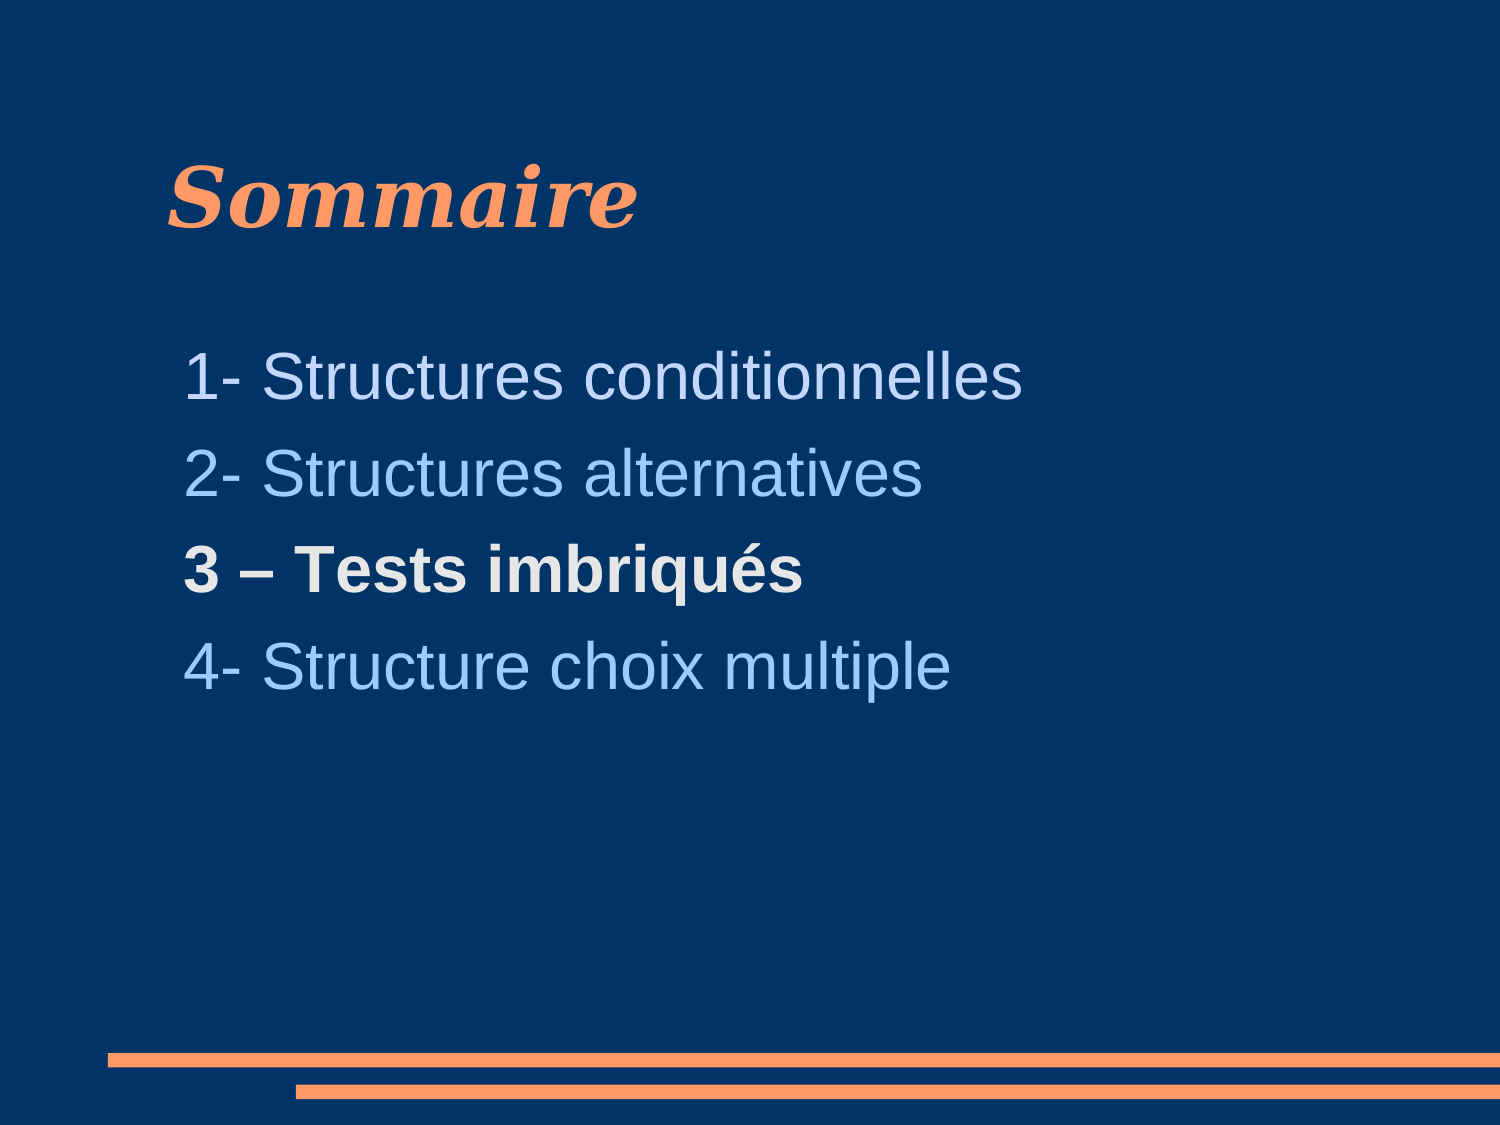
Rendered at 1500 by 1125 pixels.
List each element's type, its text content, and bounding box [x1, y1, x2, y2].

title Sommaire [112, 99, 1388, 288]
list 1- Structures conditionnelles 2- Structures alternatives 3 – Tests imbriqués 4- Structure choix multiple [112, 324, 1388, 1000]
